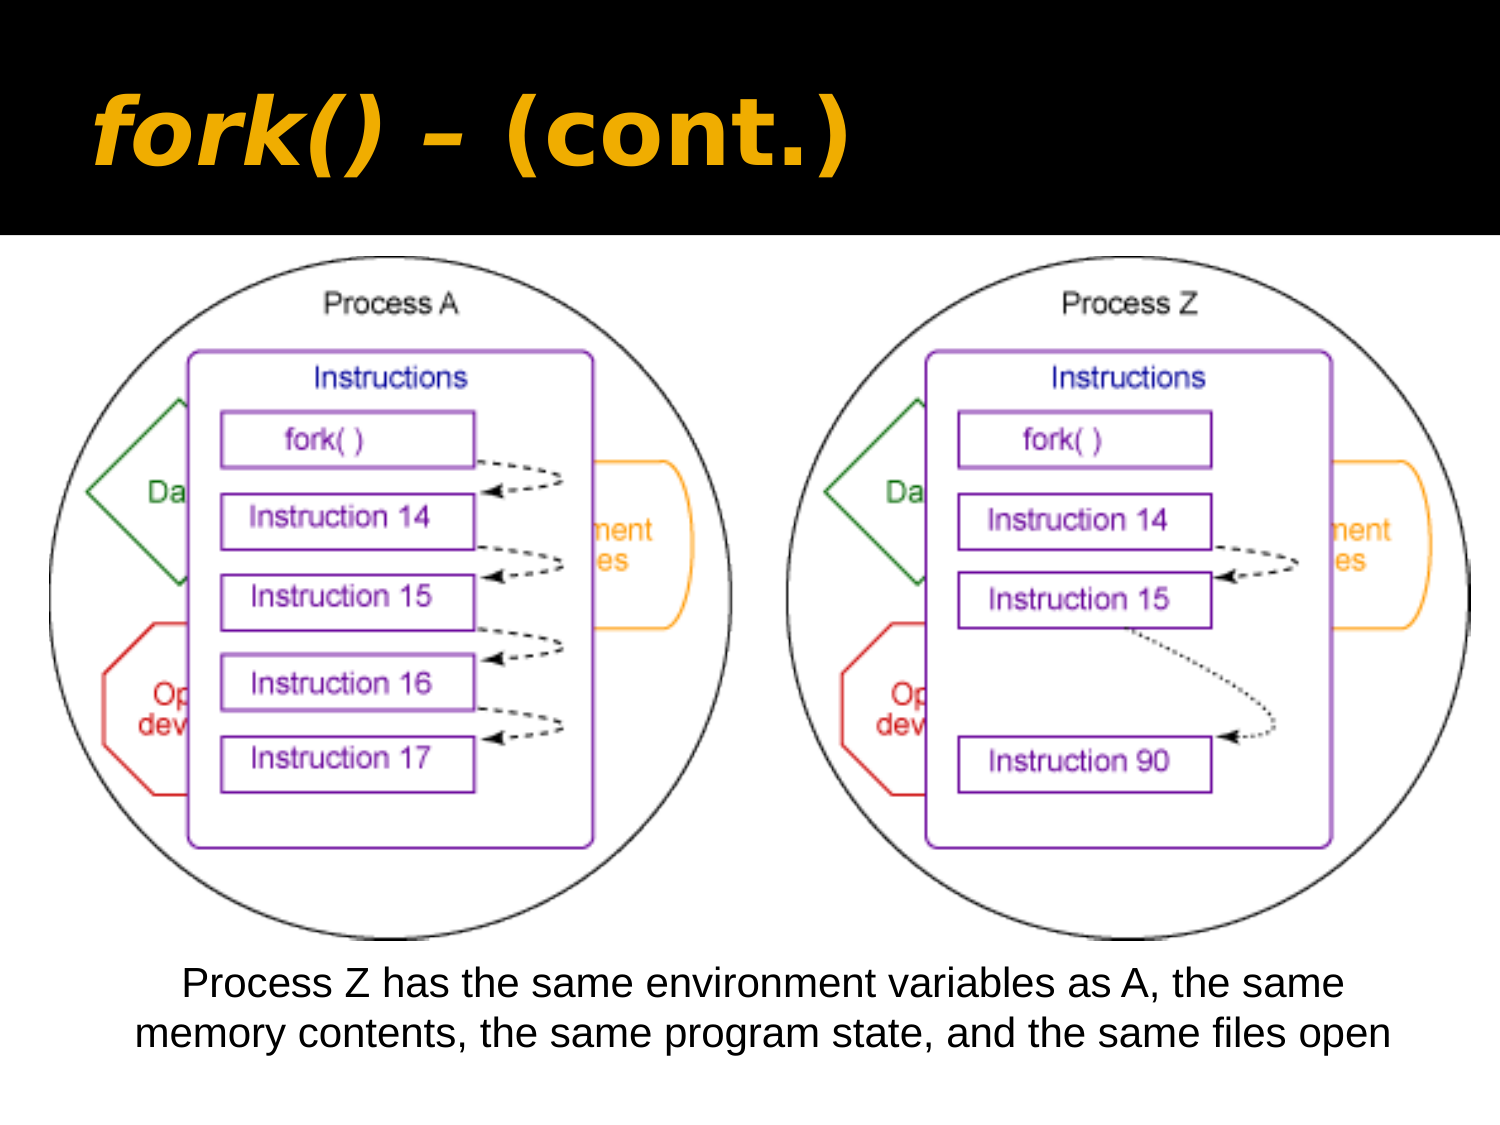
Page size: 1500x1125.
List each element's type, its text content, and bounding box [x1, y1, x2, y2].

picture [49, 256, 1471, 941]
list Process Z has the same environment variables as A, the same memory contents, the same program state, and the same files open [84, 941, 1435, 1109]
title fork() – (cont.) [75, 25, 1425, 231]
